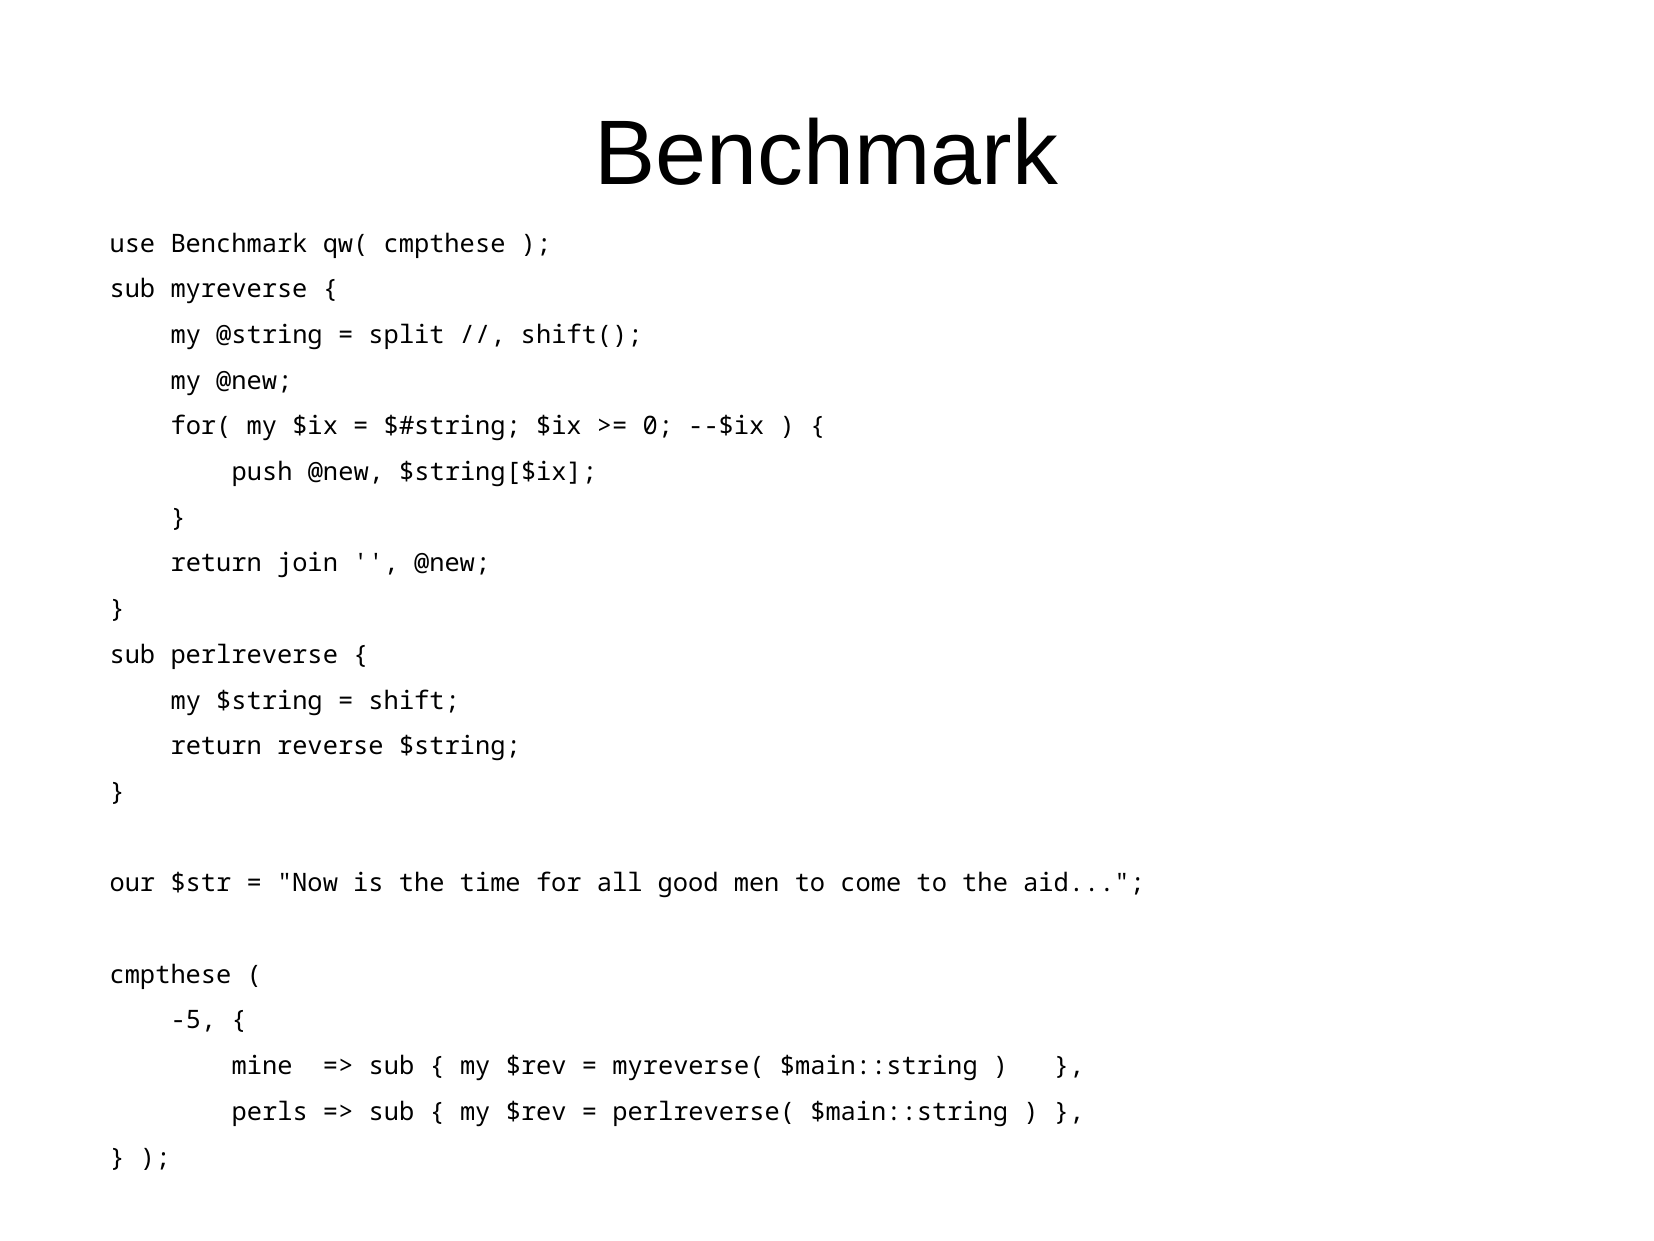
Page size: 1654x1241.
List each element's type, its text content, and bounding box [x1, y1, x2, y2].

title Benchmark [82, 49, 1571, 225]
list use Benchmark qw( cmpthese ); sub myreverse { my @string = split //, shift(); my @new; for( my $ix = $#string; $ix >= 0; --$ix ) { push @new, $string[$ix]; } return join '', @new; } sub perlreverse { my $string = shift; return reverse $string; } our $str = "Now is the time for all good men to come to the aid..."; cmpthese ( -5, { mine => sub { my $rev = myreverse( $main::string ) }, perls => sub { my $rev = perlreverse( $main::string ) }, } ); [82, 225, 1571, 1186]
